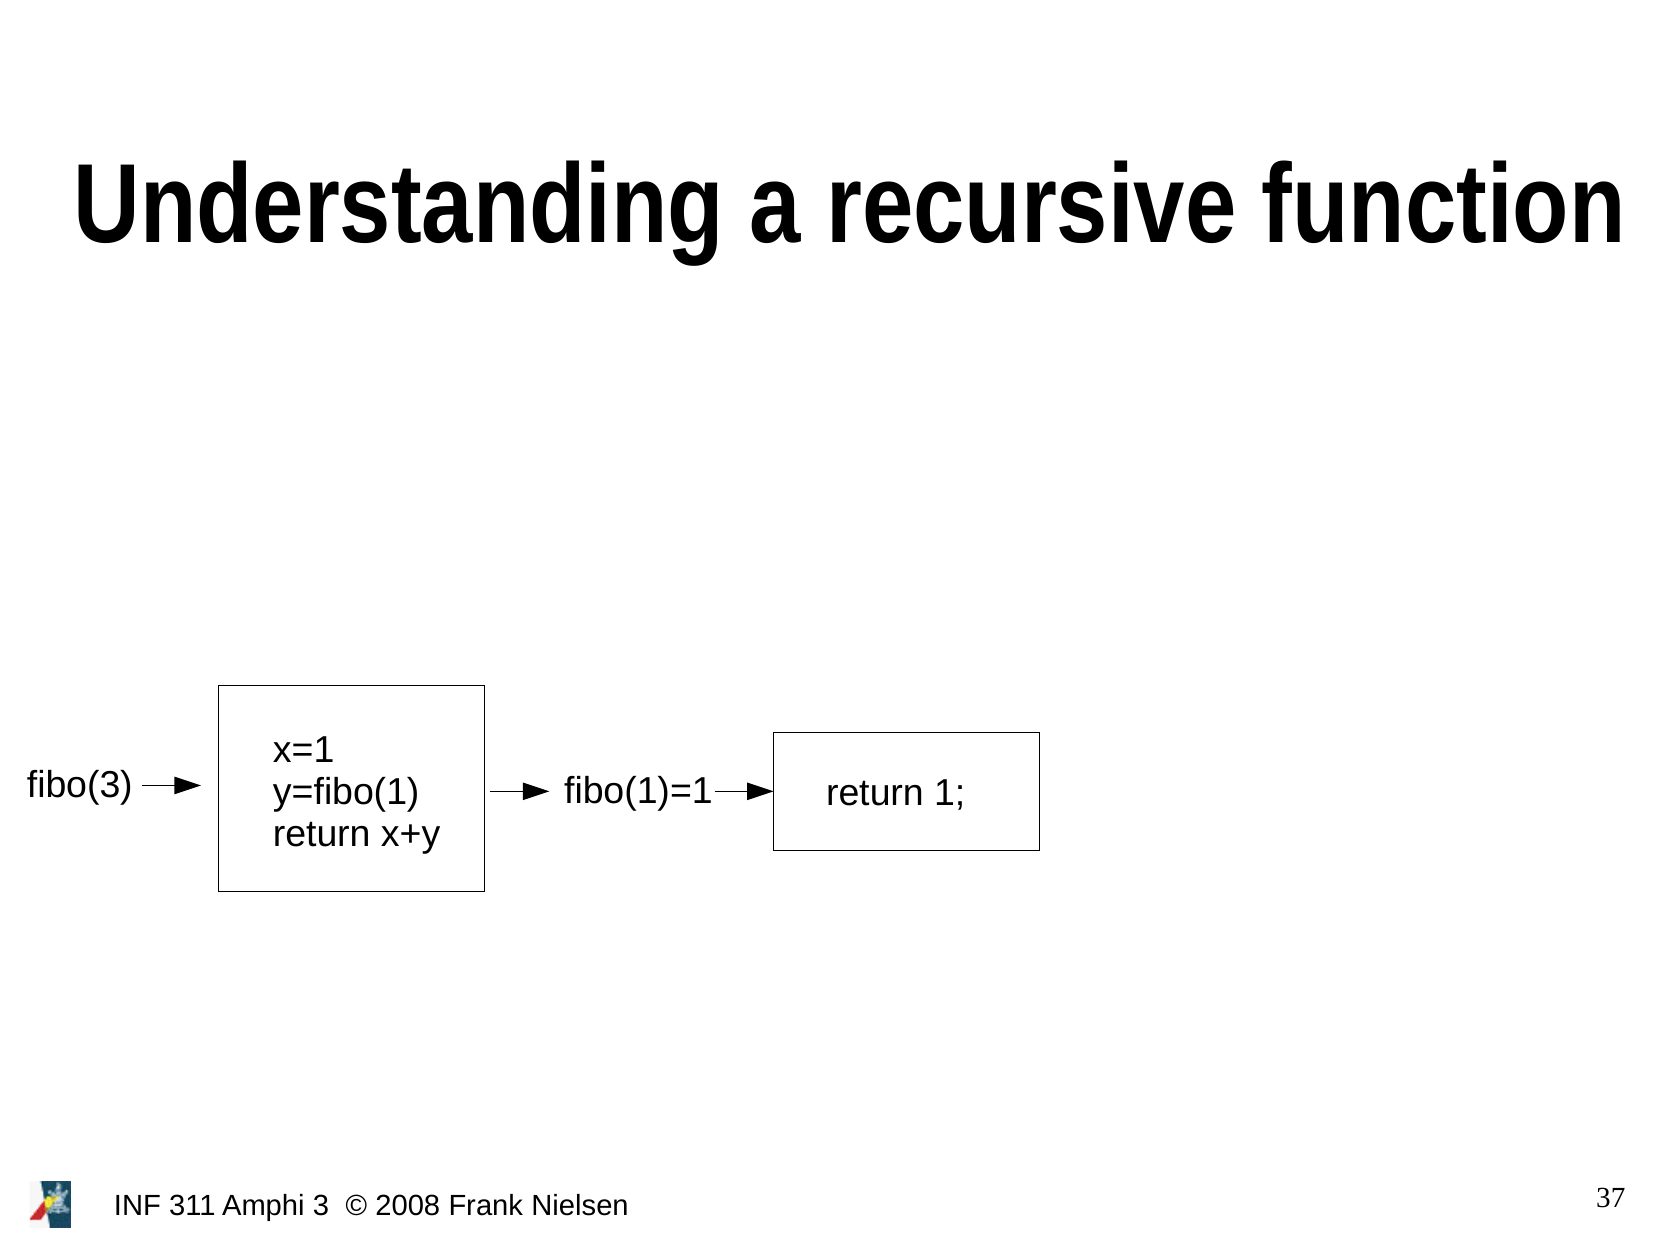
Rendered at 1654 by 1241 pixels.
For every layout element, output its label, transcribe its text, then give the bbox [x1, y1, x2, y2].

text_box fibo(3) [12, 755, 148, 813]
text_box return 1; [811, 763, 981, 821]
text_box fibo(1)=1 [549, 761, 728, 819]
text_box Understanding a recursive function [59, 129, 1641, 274]
picture [29, 1181, 71, 1228]
text_box x=1 y=fibo(1) return x+y [258, 721, 455, 863]
